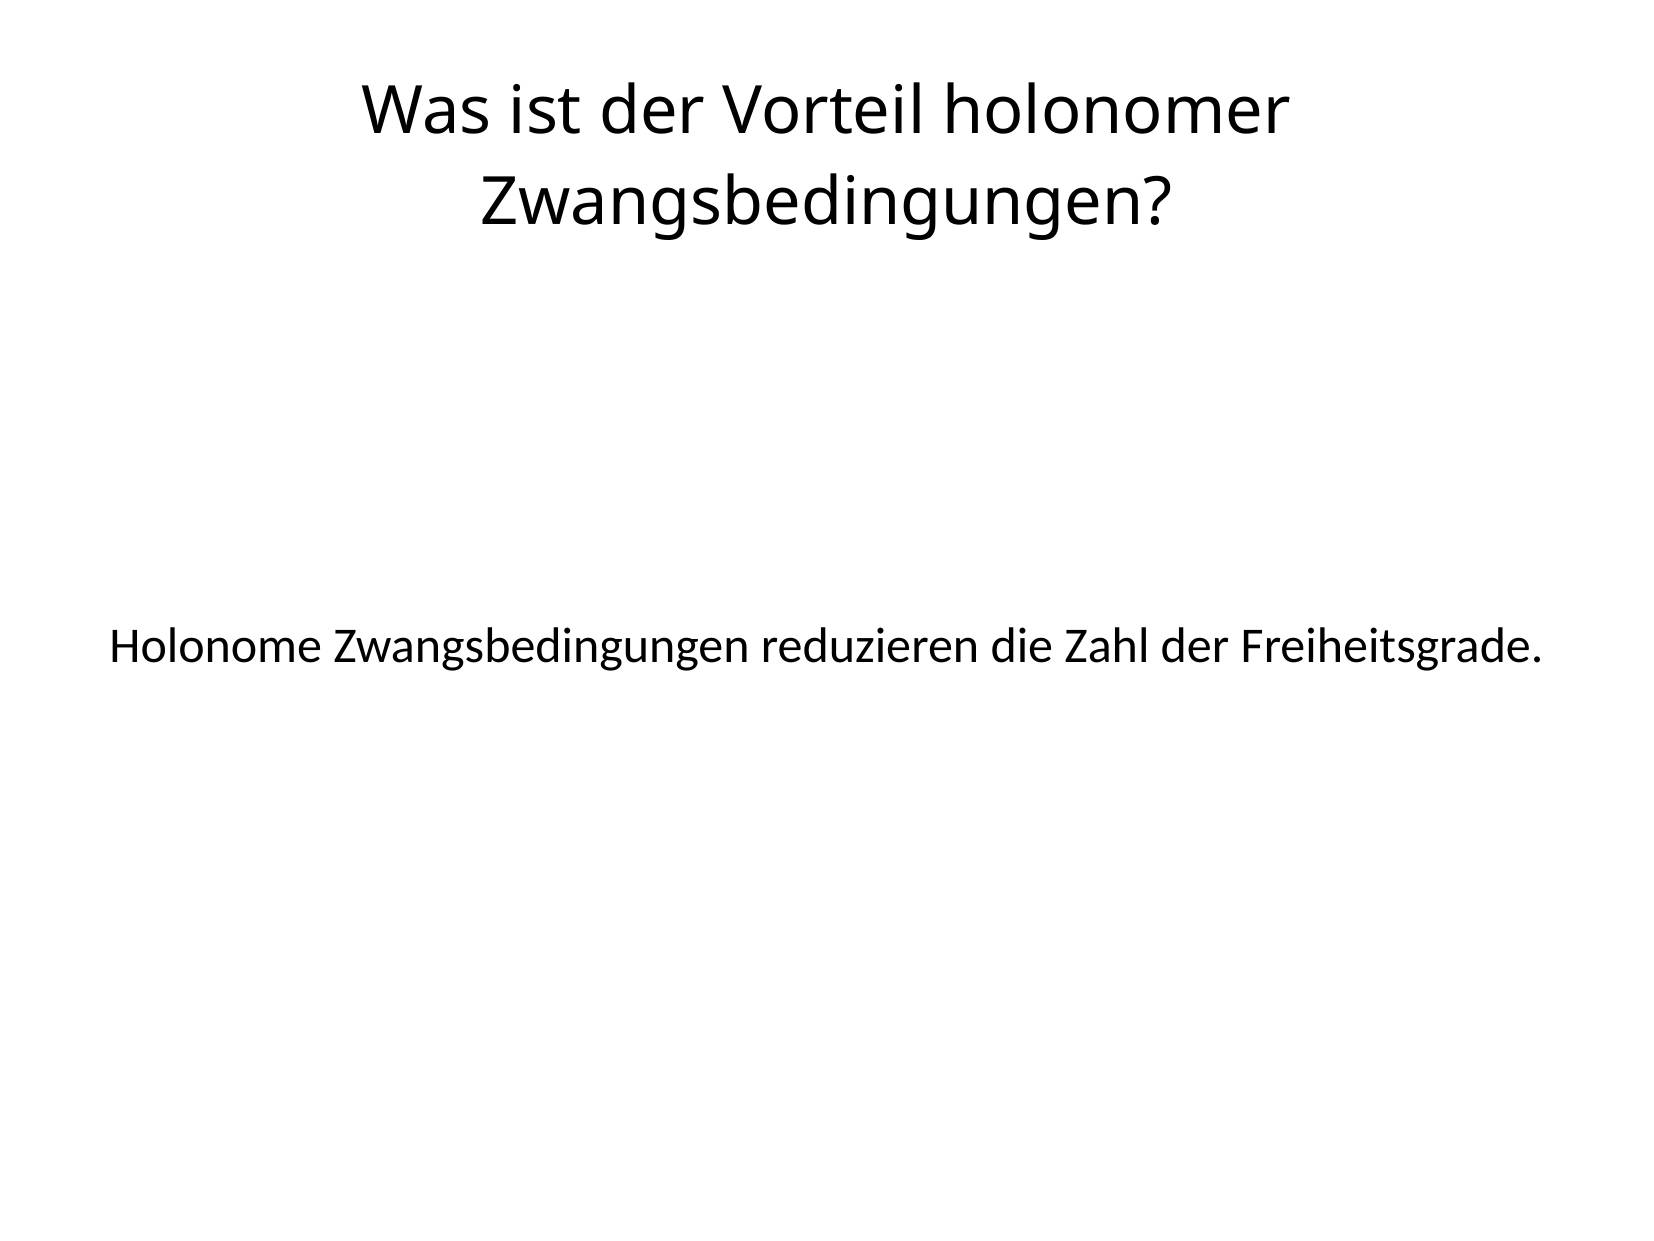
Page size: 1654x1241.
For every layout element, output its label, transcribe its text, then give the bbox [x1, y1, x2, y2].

title Was ist der Vorteil holonomer Zwangsbedingungen? [82, 49, 1571, 257]
subtitle Holonome Zwangsbedingungen reduzieren die Zahl der Freiheitsgrade. [82, 290, 1571, 1010]
